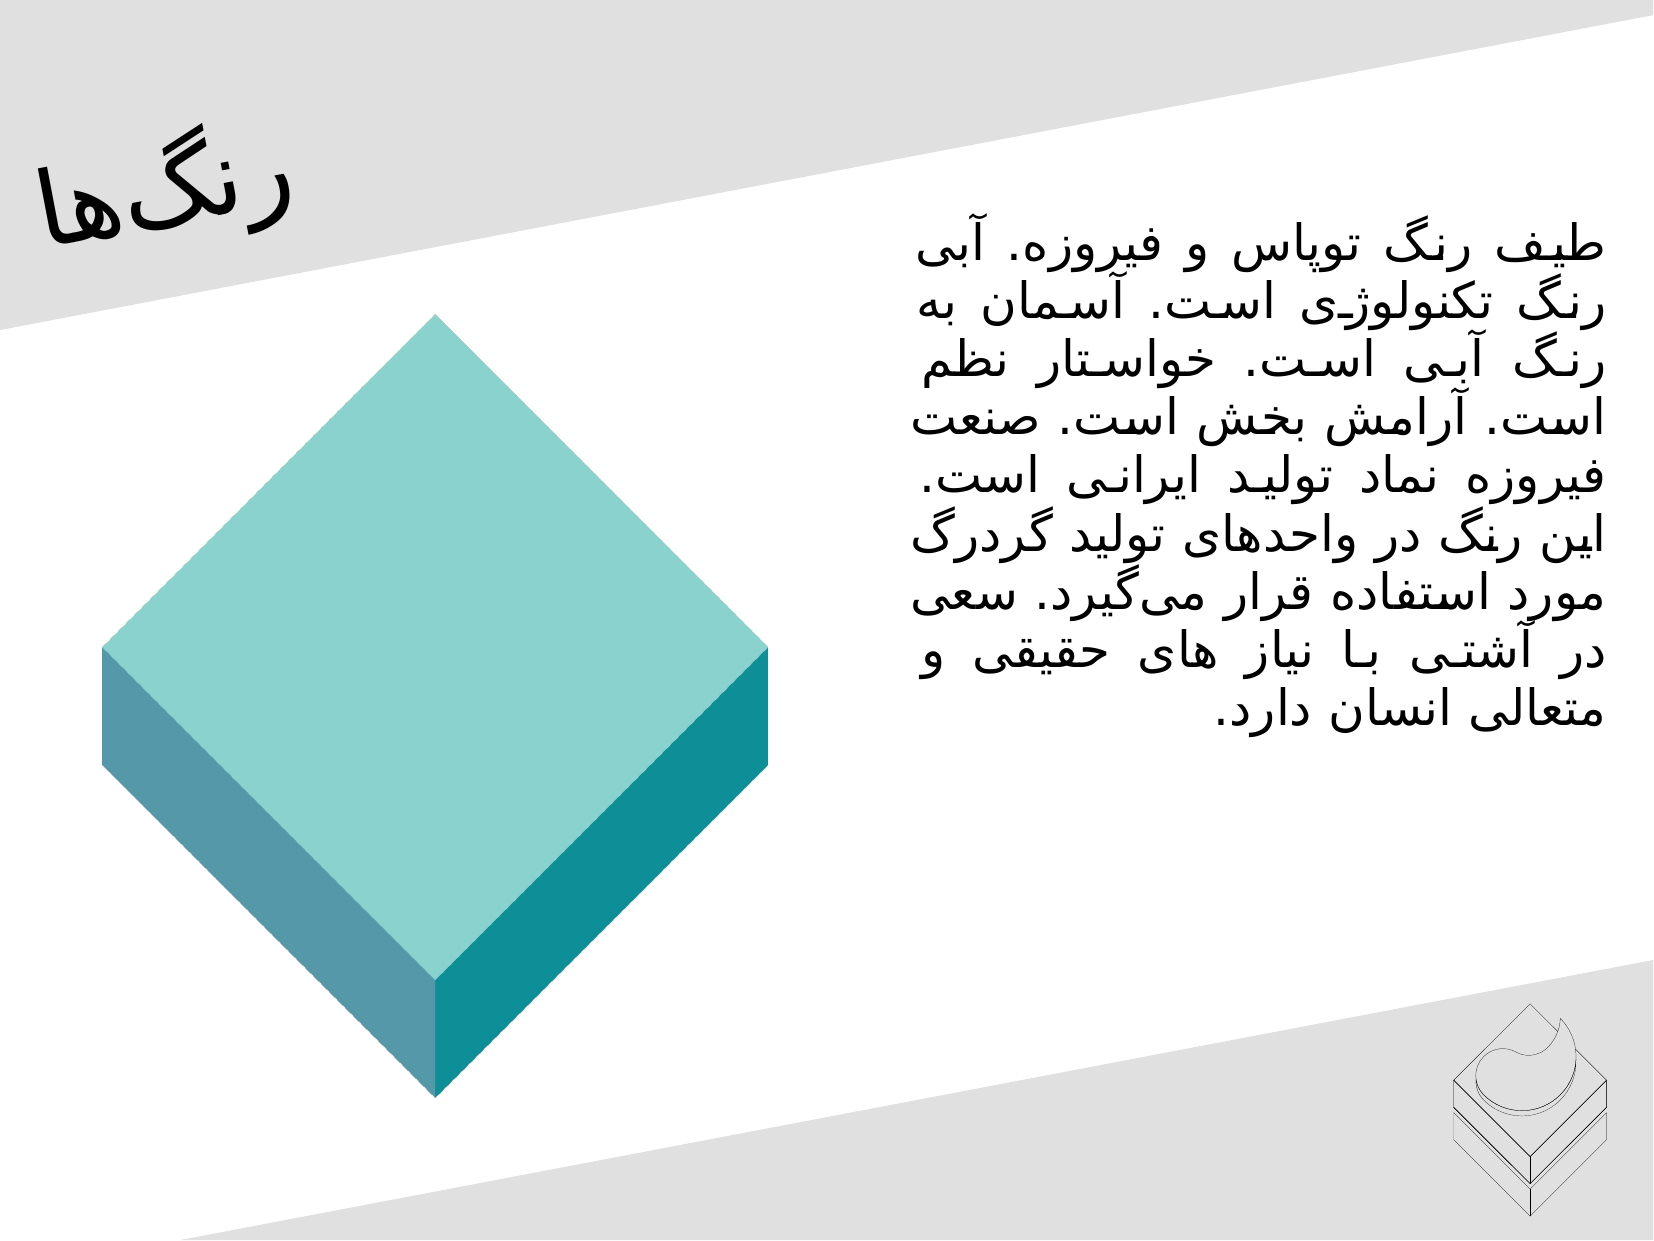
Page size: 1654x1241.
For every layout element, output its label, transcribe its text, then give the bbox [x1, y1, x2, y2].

list طیف رنگ توپاس و فیروزه. آبی رنگ تکنولوژی است. آسمان به رنگ آبی است. خواستار نظم است. آرامش بخش است. صنعت فیروزه نماد تولید ایرانی است. این رنگ در واحدهای تولید گردرگ مورد استفاده قرار می‌گیرد. سعی در آشتی با نیاز های حقیقی و متعالی انسان دارد. [909, 213, 1607, 933]
title رنگ‌ها [16, 0, 1518, 315]
picture [102, 314, 768, 1239]
